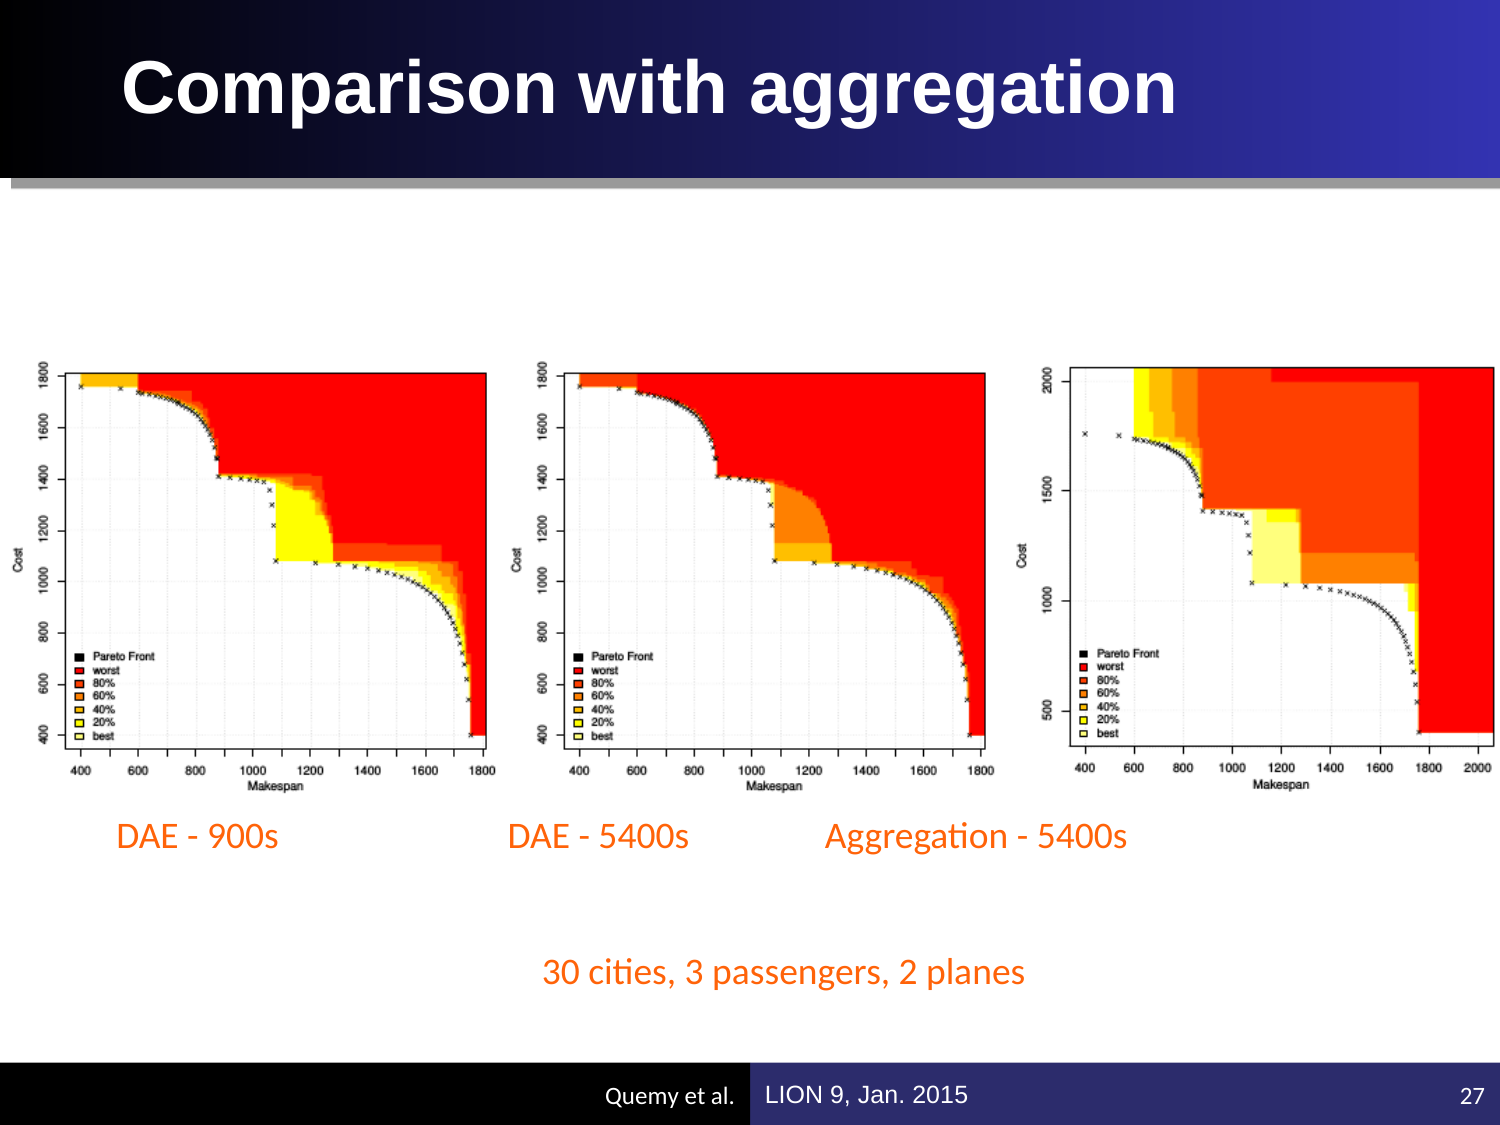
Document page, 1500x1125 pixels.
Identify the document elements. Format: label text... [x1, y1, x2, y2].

text_box Comparison with aggregation [106, 31, 1214, 137]
list DAE - 900s DAE - 5400s Aggregation - 5400s [2, 803, 1500, 933]
picture [2, 349, 1500, 803]
list 30 cities, 3 passengers, 2 planes [389, 939, 1123, 1070]
